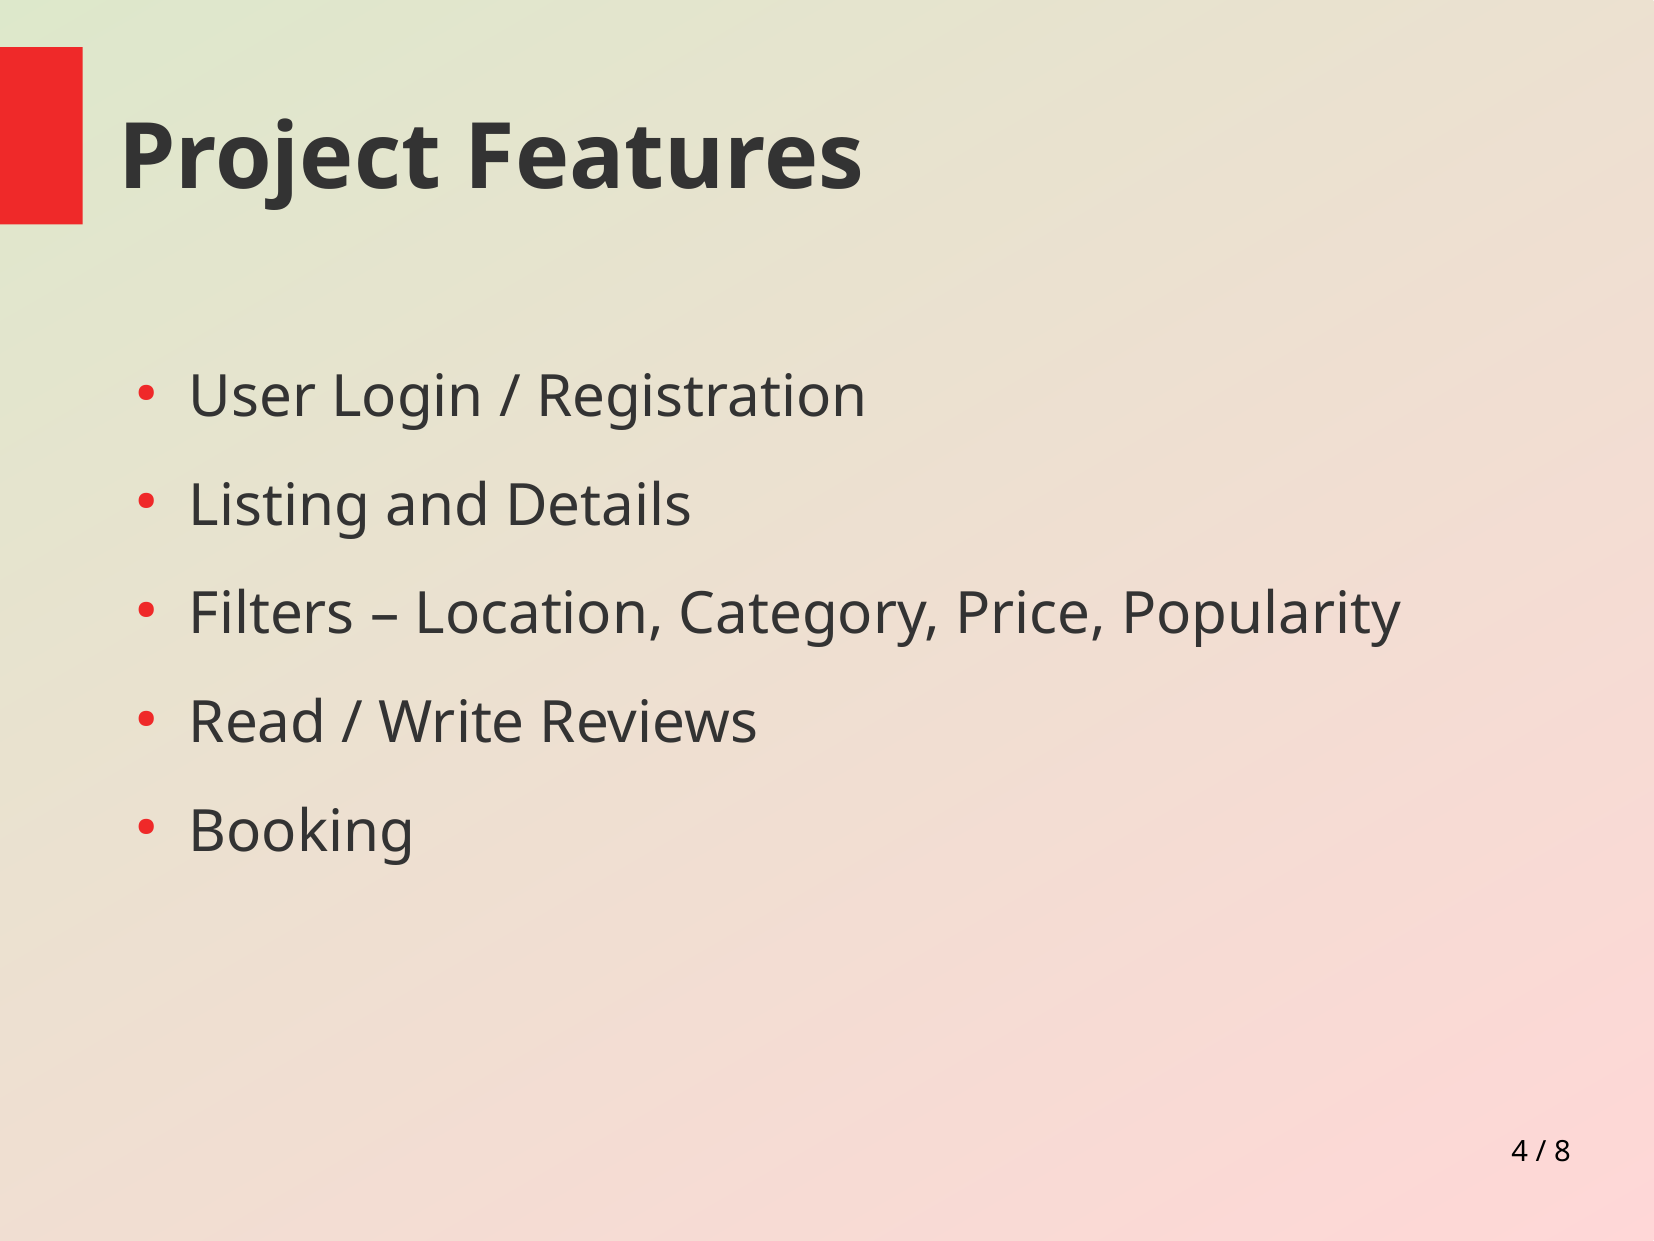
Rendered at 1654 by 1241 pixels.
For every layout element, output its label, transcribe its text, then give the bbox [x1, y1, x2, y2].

list User Login / Registration Listing and Details Filters – Location, Category, Price, Popularity Read / Write Reviews Booking [118, 354, 1536, 1074]
title Project Features [118, 49, 1571, 257]
